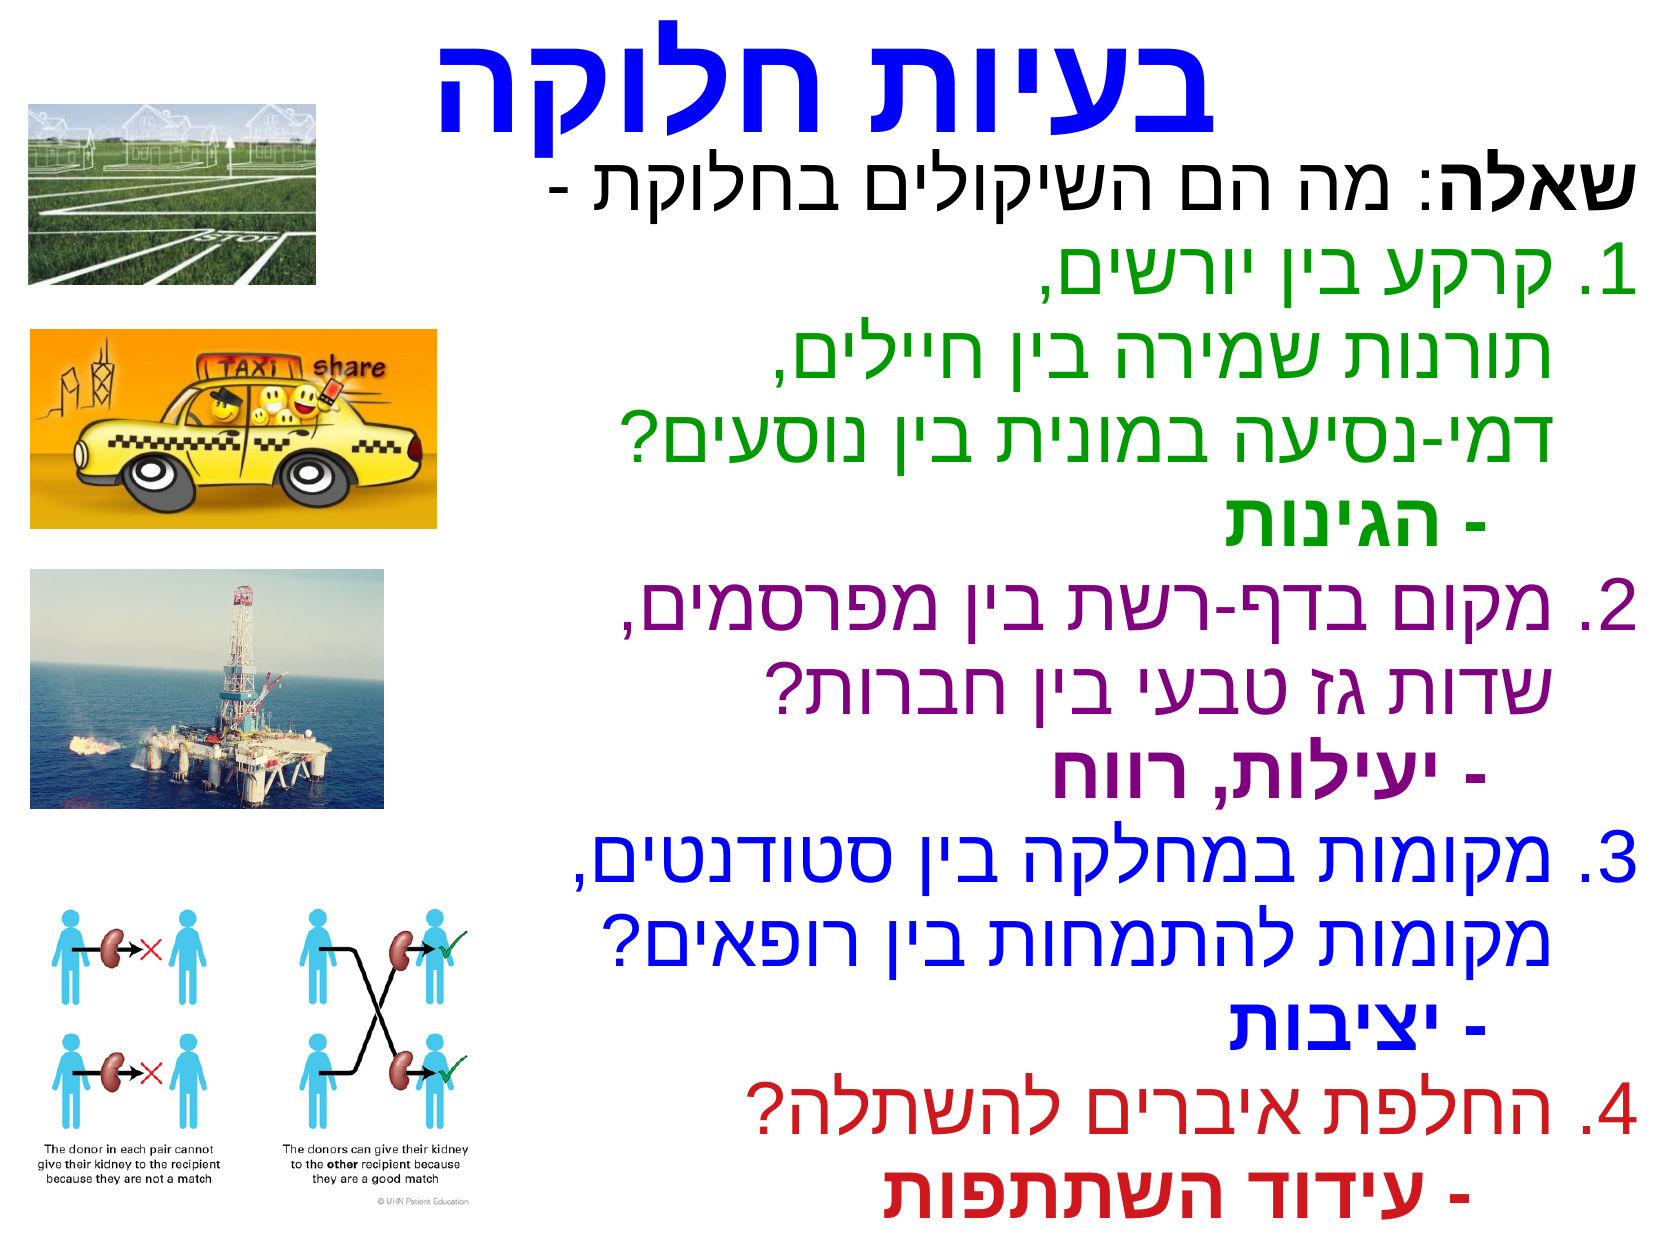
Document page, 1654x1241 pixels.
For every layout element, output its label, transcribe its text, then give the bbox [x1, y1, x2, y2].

picture [30, 569, 384, 809]
text_box שאלה: מה הם השיקולים בחלוקת - 1. קרקע בין יורשים, תורנות שמירה בין חיילים, דמי-נסיעה במונית בין נוסעים? - הגינות 2. מקום בדף-רשת בין מפרסמים, שדות גז טבעי בין חברות? - יעילות, רווח 3. מקומות במחלקה בין סטודנטים, מקומות להתמחות בין רופאים? - יציבות 4. החלפת איברים להשתלה? - עידוד השתתפות [467, 135, 1654, 1241]
title בעיות חלוקה [30, 8, 1621, 162]
picture [28, 104, 316, 286]
picture [25, 899, 482, 1211]
picture [30, 329, 437, 529]
